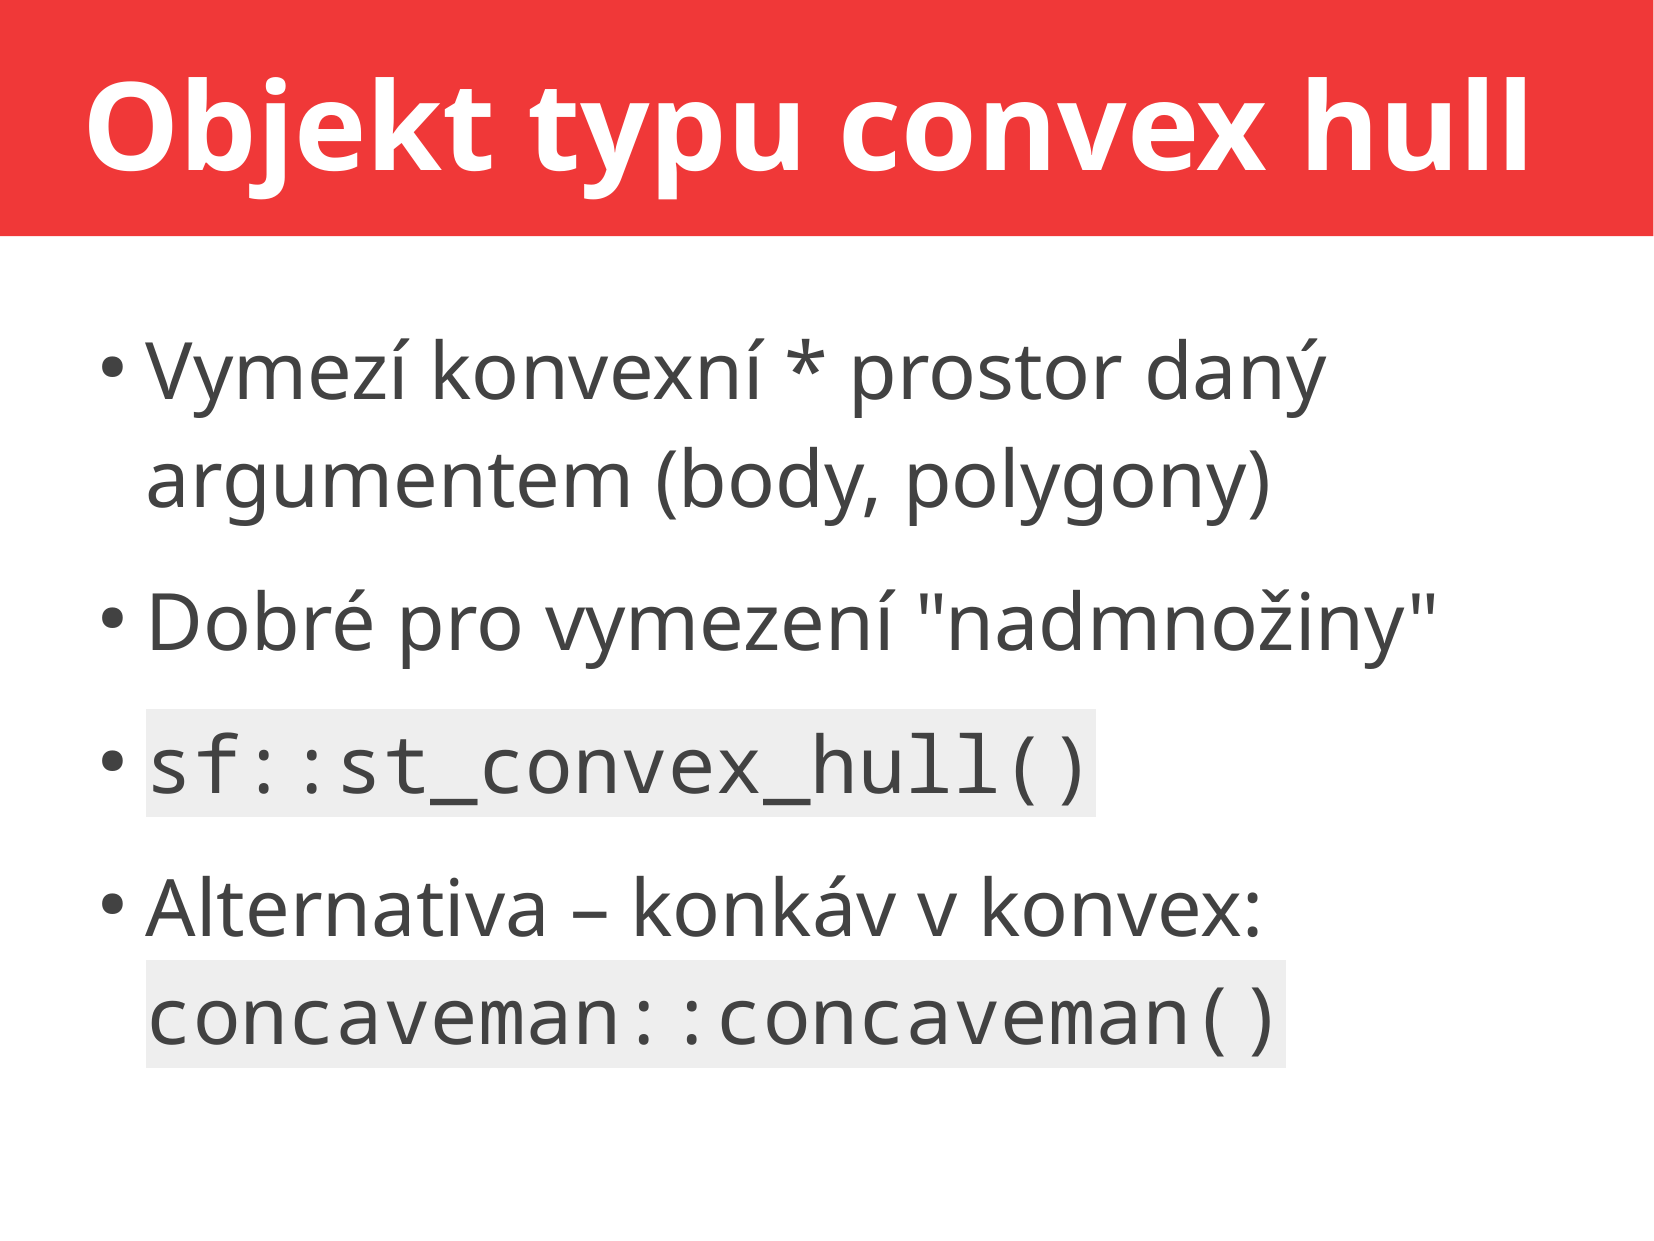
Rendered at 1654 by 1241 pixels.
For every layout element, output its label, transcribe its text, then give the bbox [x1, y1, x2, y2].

list Vymezí konvexní * prostor daný argumentem (body, polygony) Dobré pro vymezení "nadmnožiny" sf::st_convex_hull() Alternativa – konkáv v konvex: concaveman::concaveman() [82, 314, 1563, 1080]
title Objekt typu convex hull [82, 19, 1571, 227]
